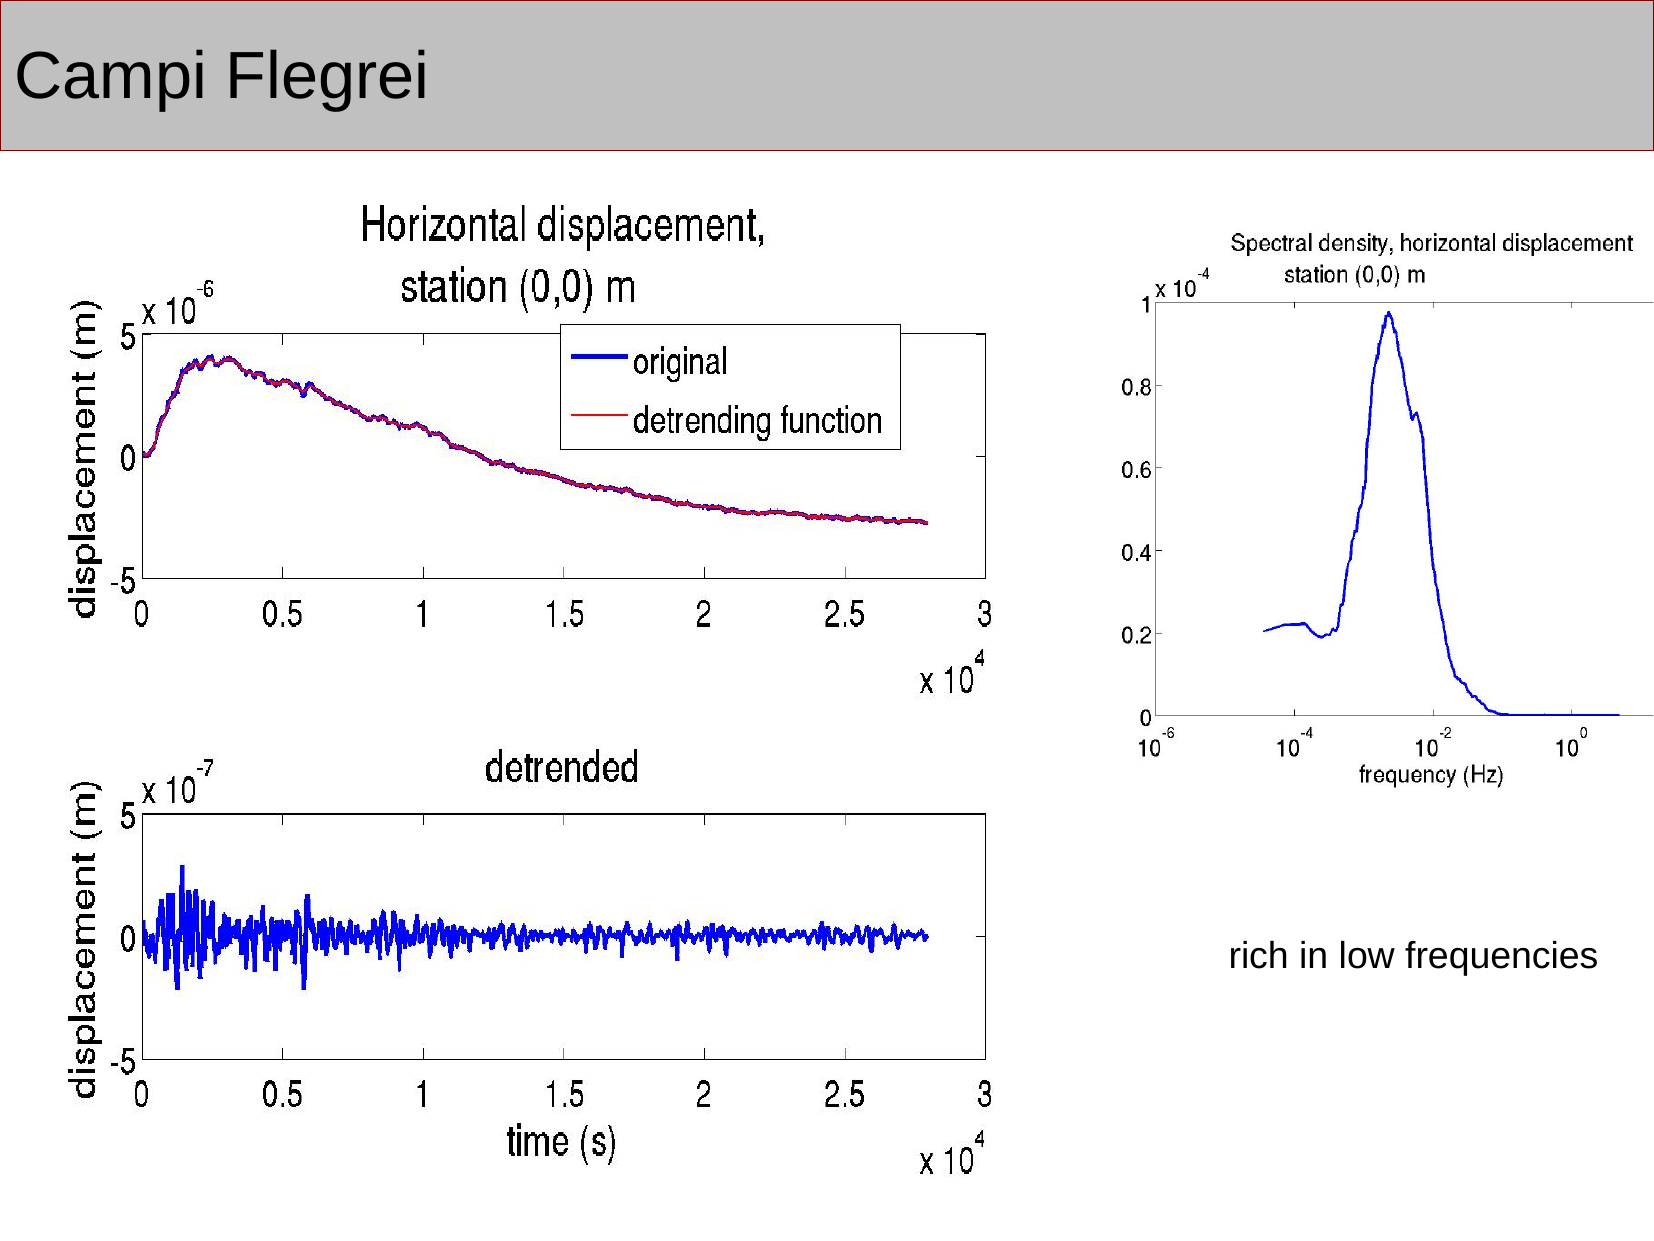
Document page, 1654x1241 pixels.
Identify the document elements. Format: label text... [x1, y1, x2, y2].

picture [0, 187, 1654, 1201]
text_box rich in low frequencies [1213, 927, 1614, 985]
text_box Campi Flegrei [0, 0, 1654, 151]
